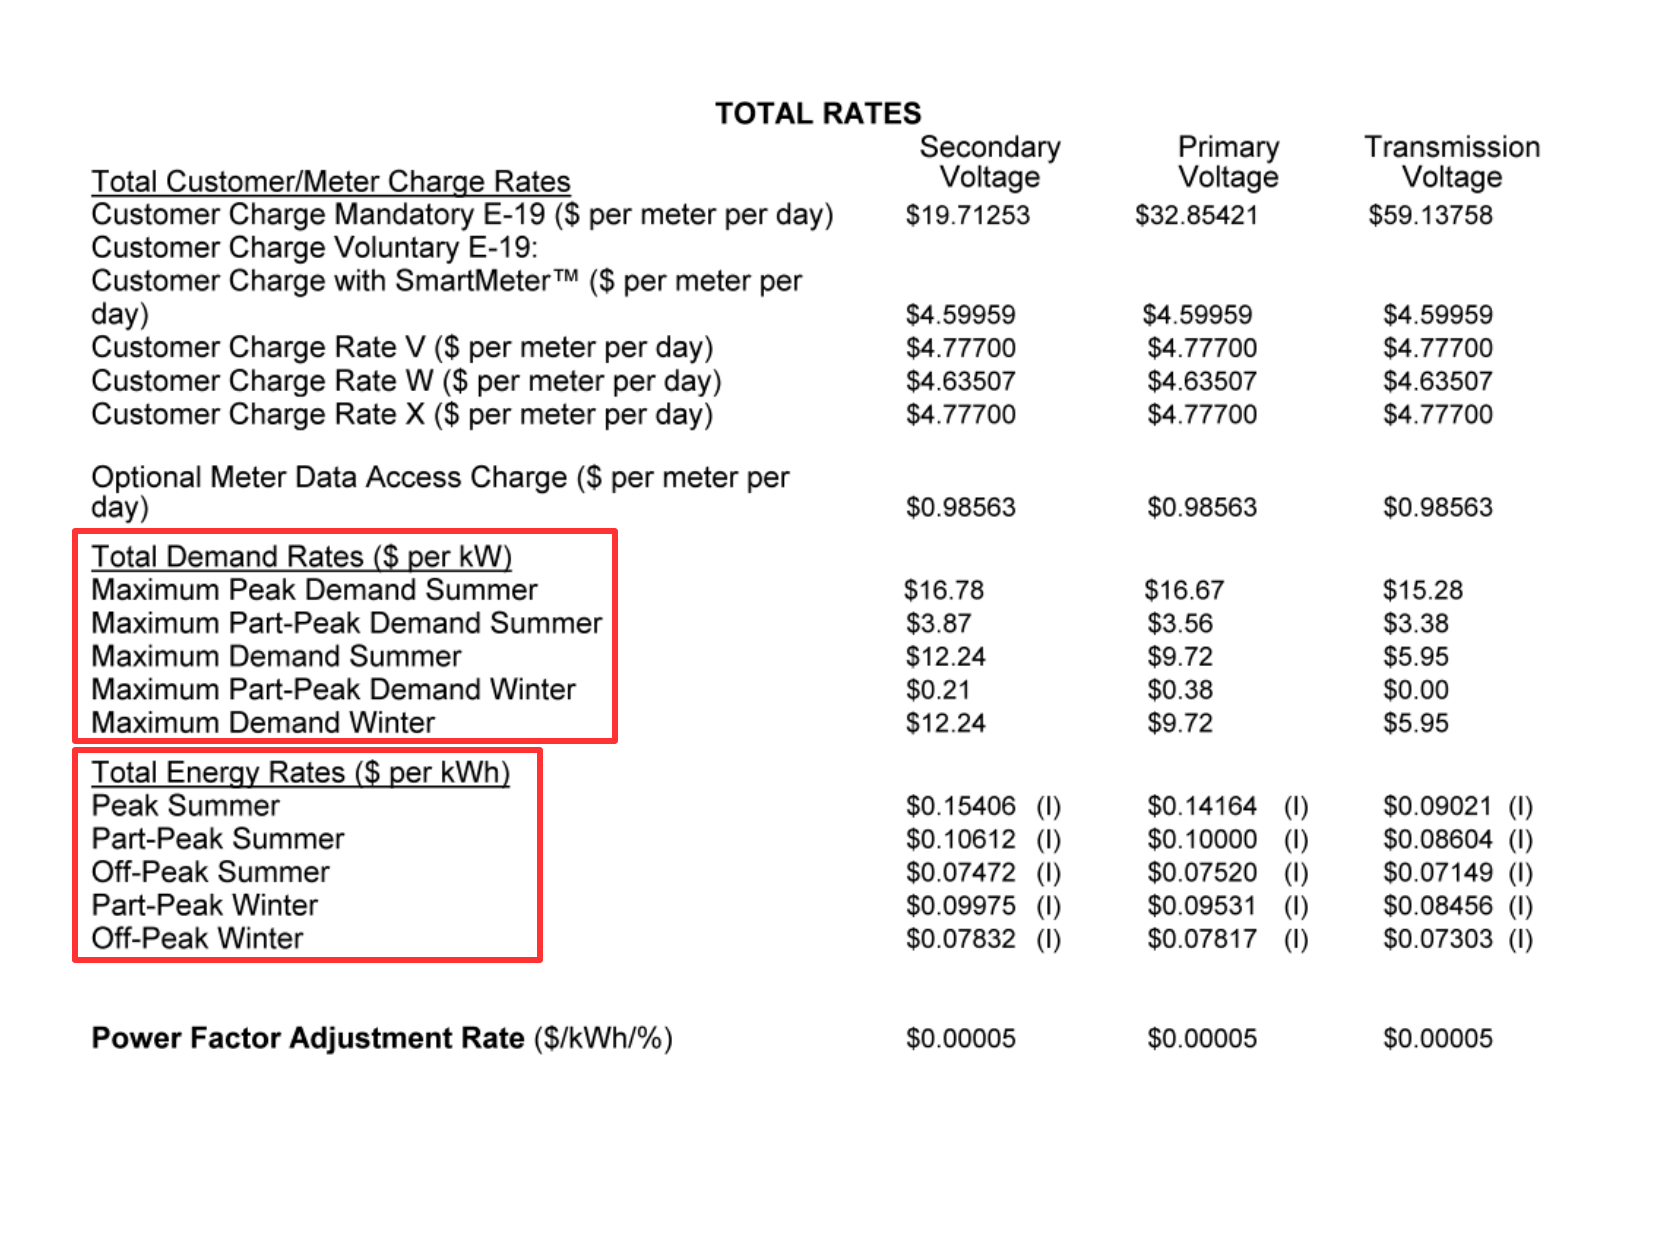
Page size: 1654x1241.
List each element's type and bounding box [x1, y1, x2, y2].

picture [74, 81, 1590, 1087]
picture [78, 753, 537, 957]
picture [78, 534, 612, 738]
